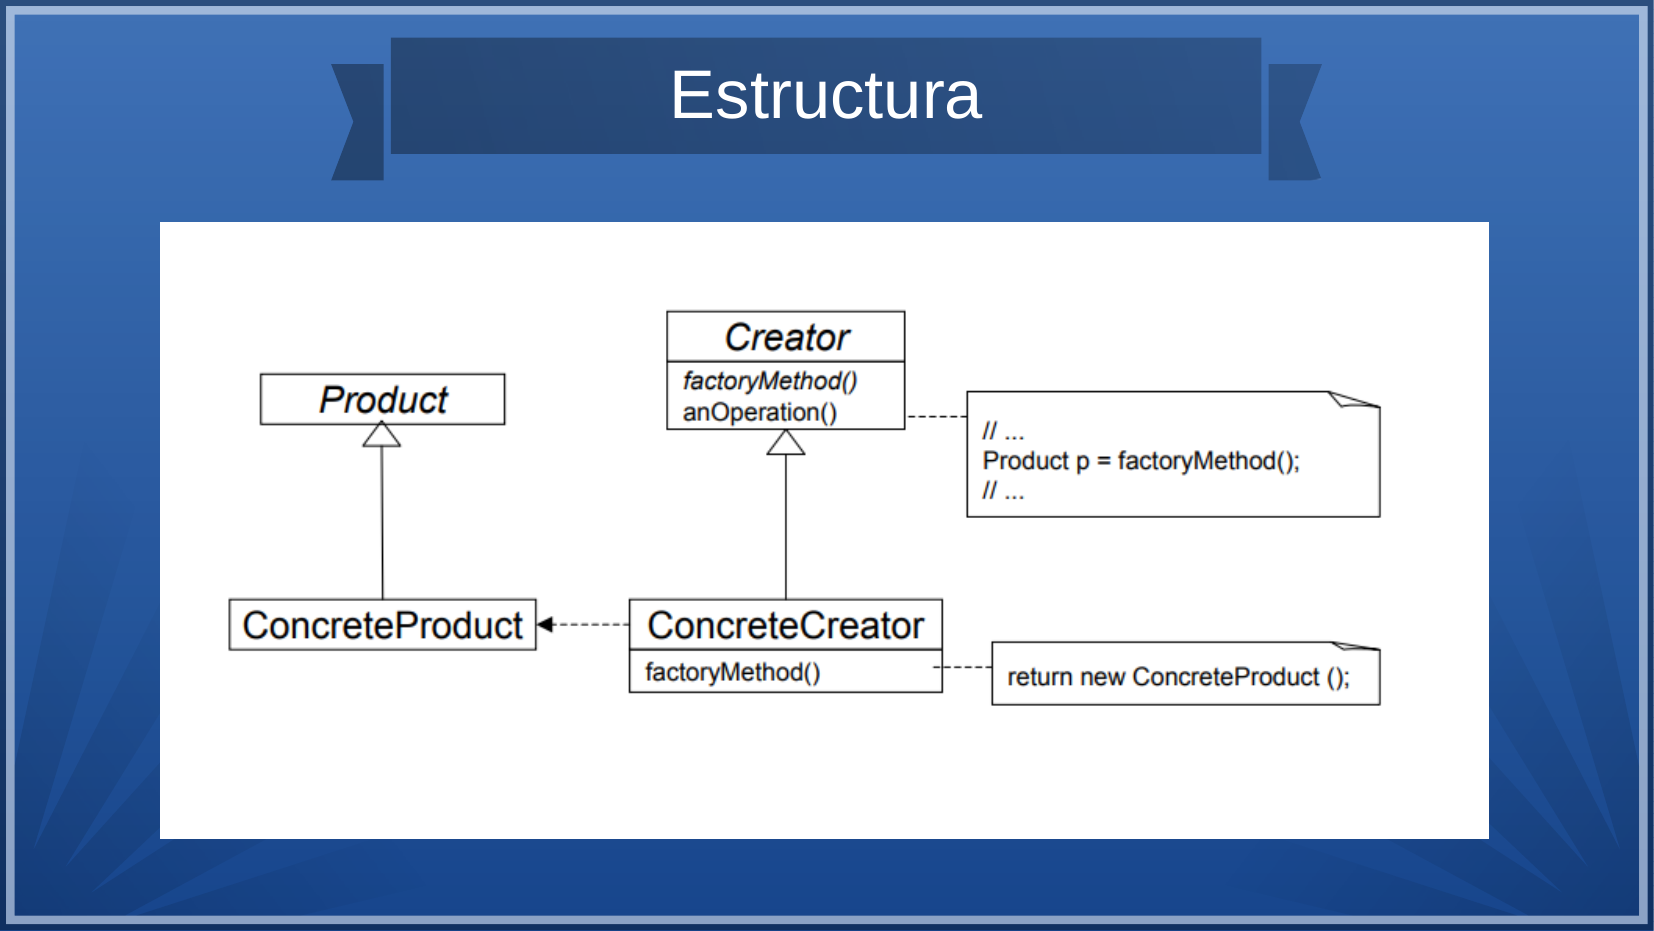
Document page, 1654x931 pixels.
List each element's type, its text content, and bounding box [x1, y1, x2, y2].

picture [160, 222, 1489, 839]
title Estructura [389, 35, 1264, 154]
